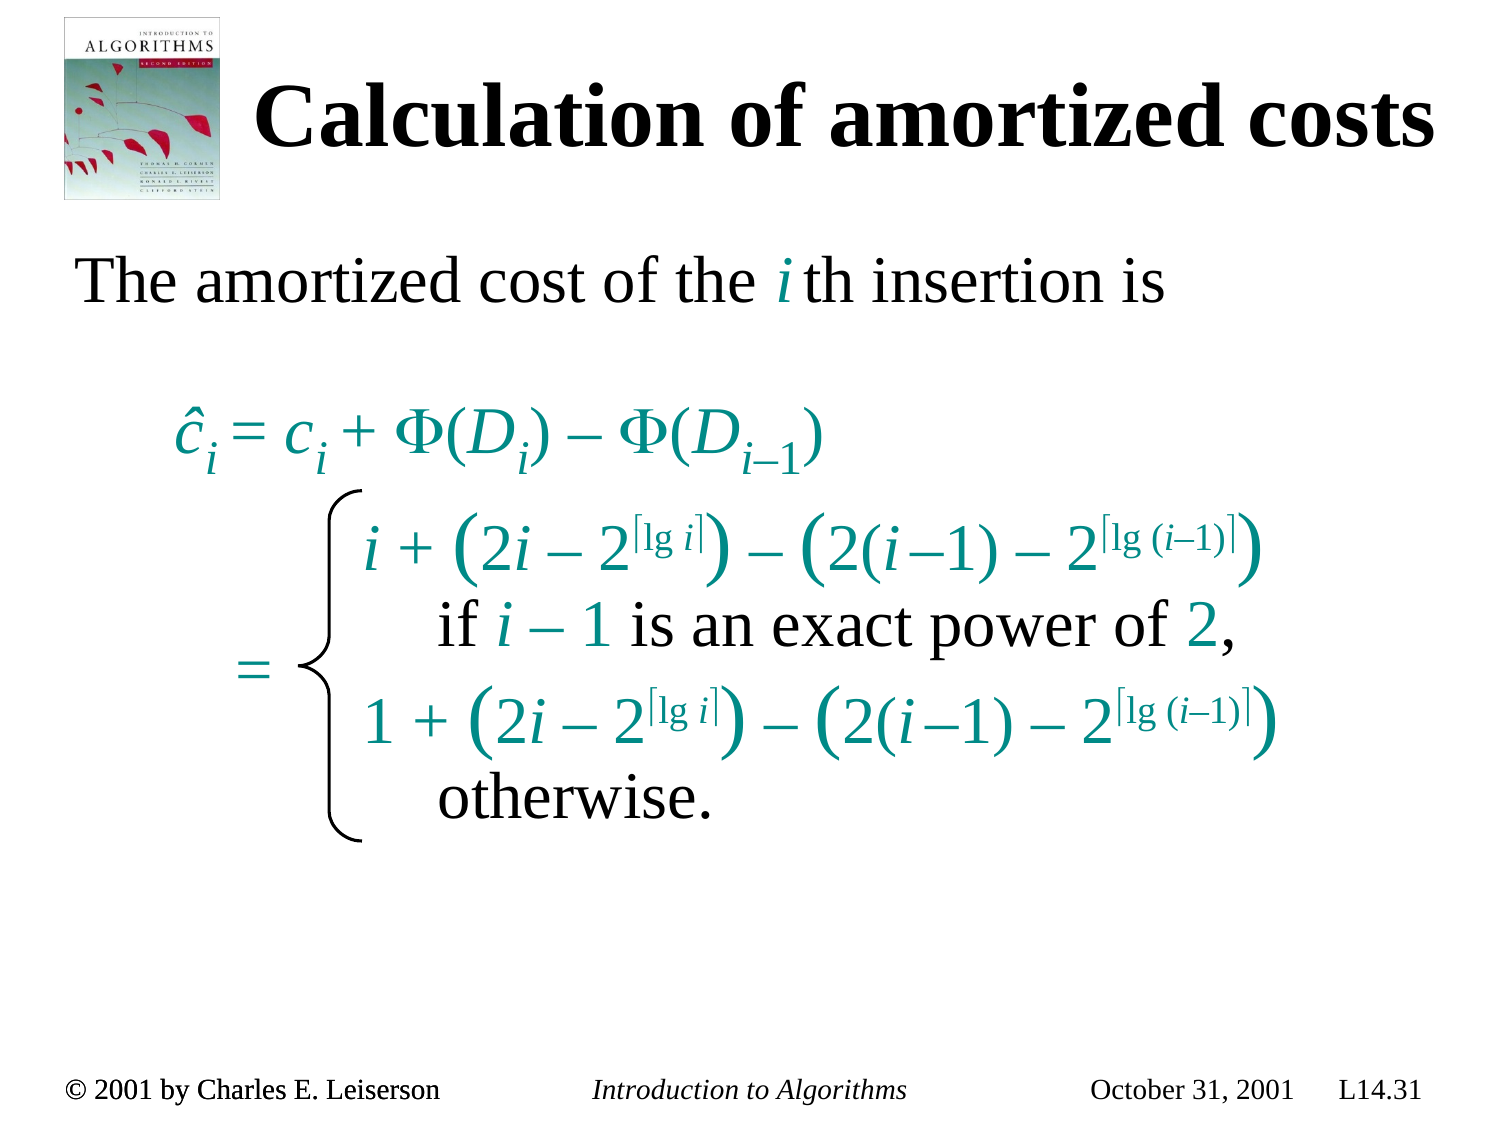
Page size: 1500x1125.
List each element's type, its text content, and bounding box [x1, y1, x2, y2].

title Calculation of amortized costs [237, 24, 1475, 213]
text_box i + (2i – 2lg i) – (2(i –1) – 2lg (i–1)) if i – 1 is an exact power of 2, 1 + (2i – 2lg i) – (2(i –1) – 2lg (i–1)) otherwise. [347, 491, 1295, 841]
text_box October 31, 2001 L14.<number> [982, 1062, 1438, 1113]
text_box = [220, 618, 289, 714]
picture [64, 17, 220, 200]
text_box Introduction to Algorithms [577, 1062, 923, 1113]
text_box The amortized cost of the i th insertion is [59, 228, 1183, 324]
text_box ĉi = ci + (Di) – (Di–1) [160, 362, 840, 492]
